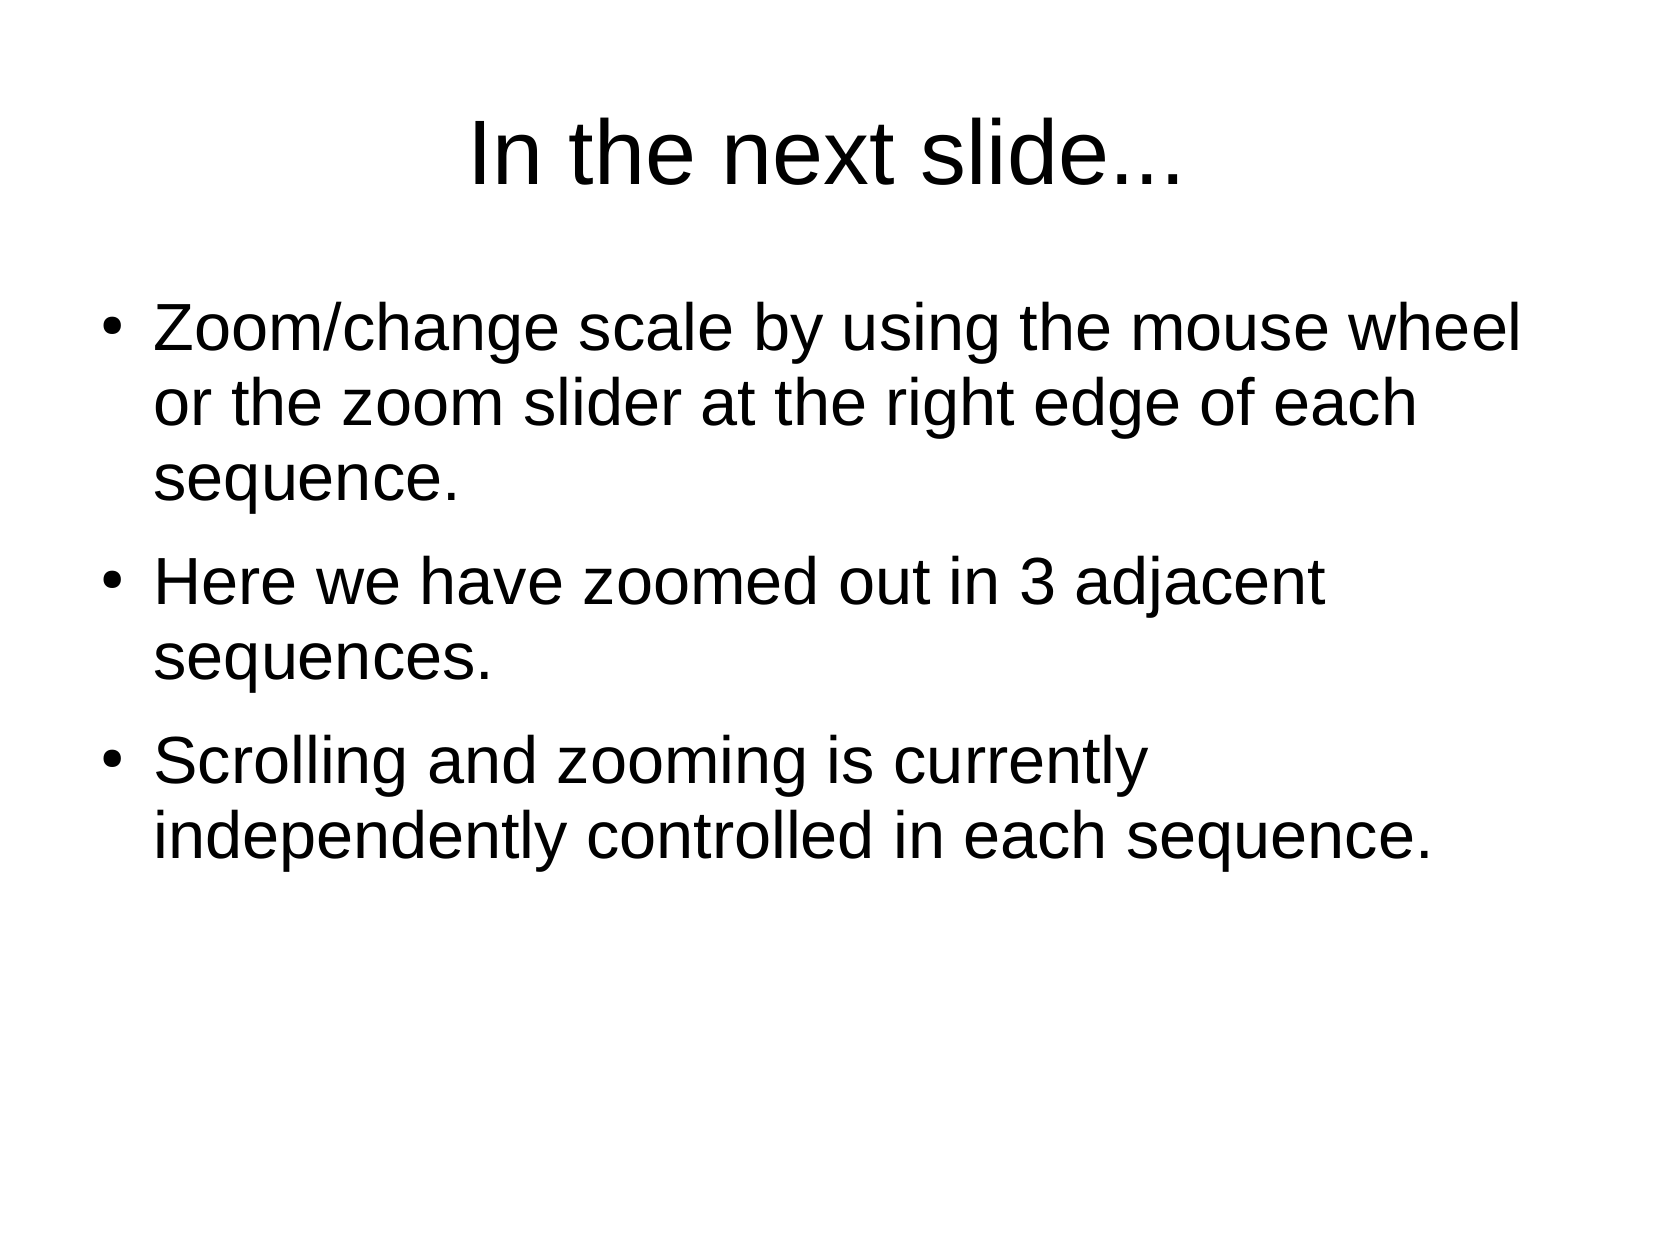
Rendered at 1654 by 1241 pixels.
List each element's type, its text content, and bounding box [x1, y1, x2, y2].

list Zoom/change scale by using the mouse wheel or the zoom slider at the right edge of each sequence. Here we have zoomed out in 3 adjacent sequences. Scrolling and zooming is currently independently controlled in each sequence. [82, 290, 1571, 1109]
title In the next slide... [82, 49, 1571, 257]
